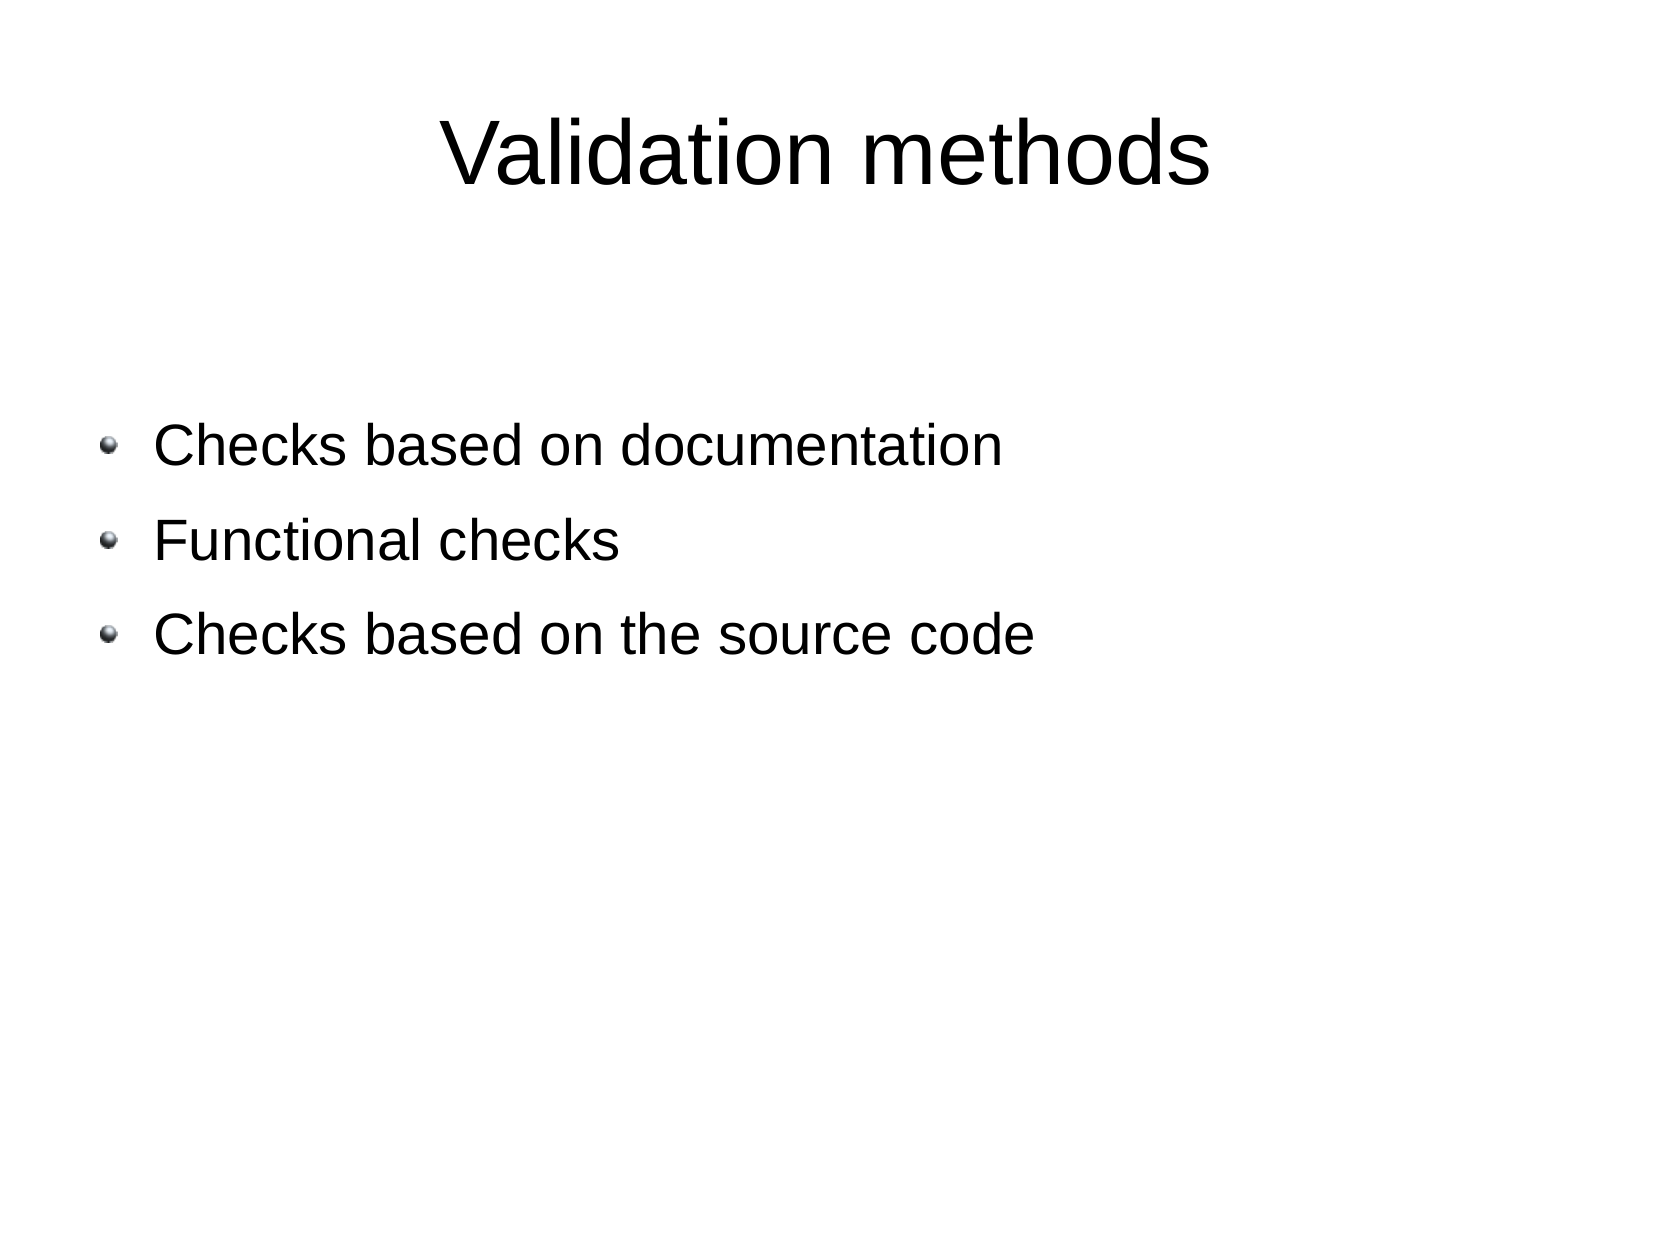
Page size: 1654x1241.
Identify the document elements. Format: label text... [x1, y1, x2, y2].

list Checks based on documentation Functional checks Checks based on the source code [82, 290, 1571, 1010]
title Validation methods [82, 49, 1571, 257]
